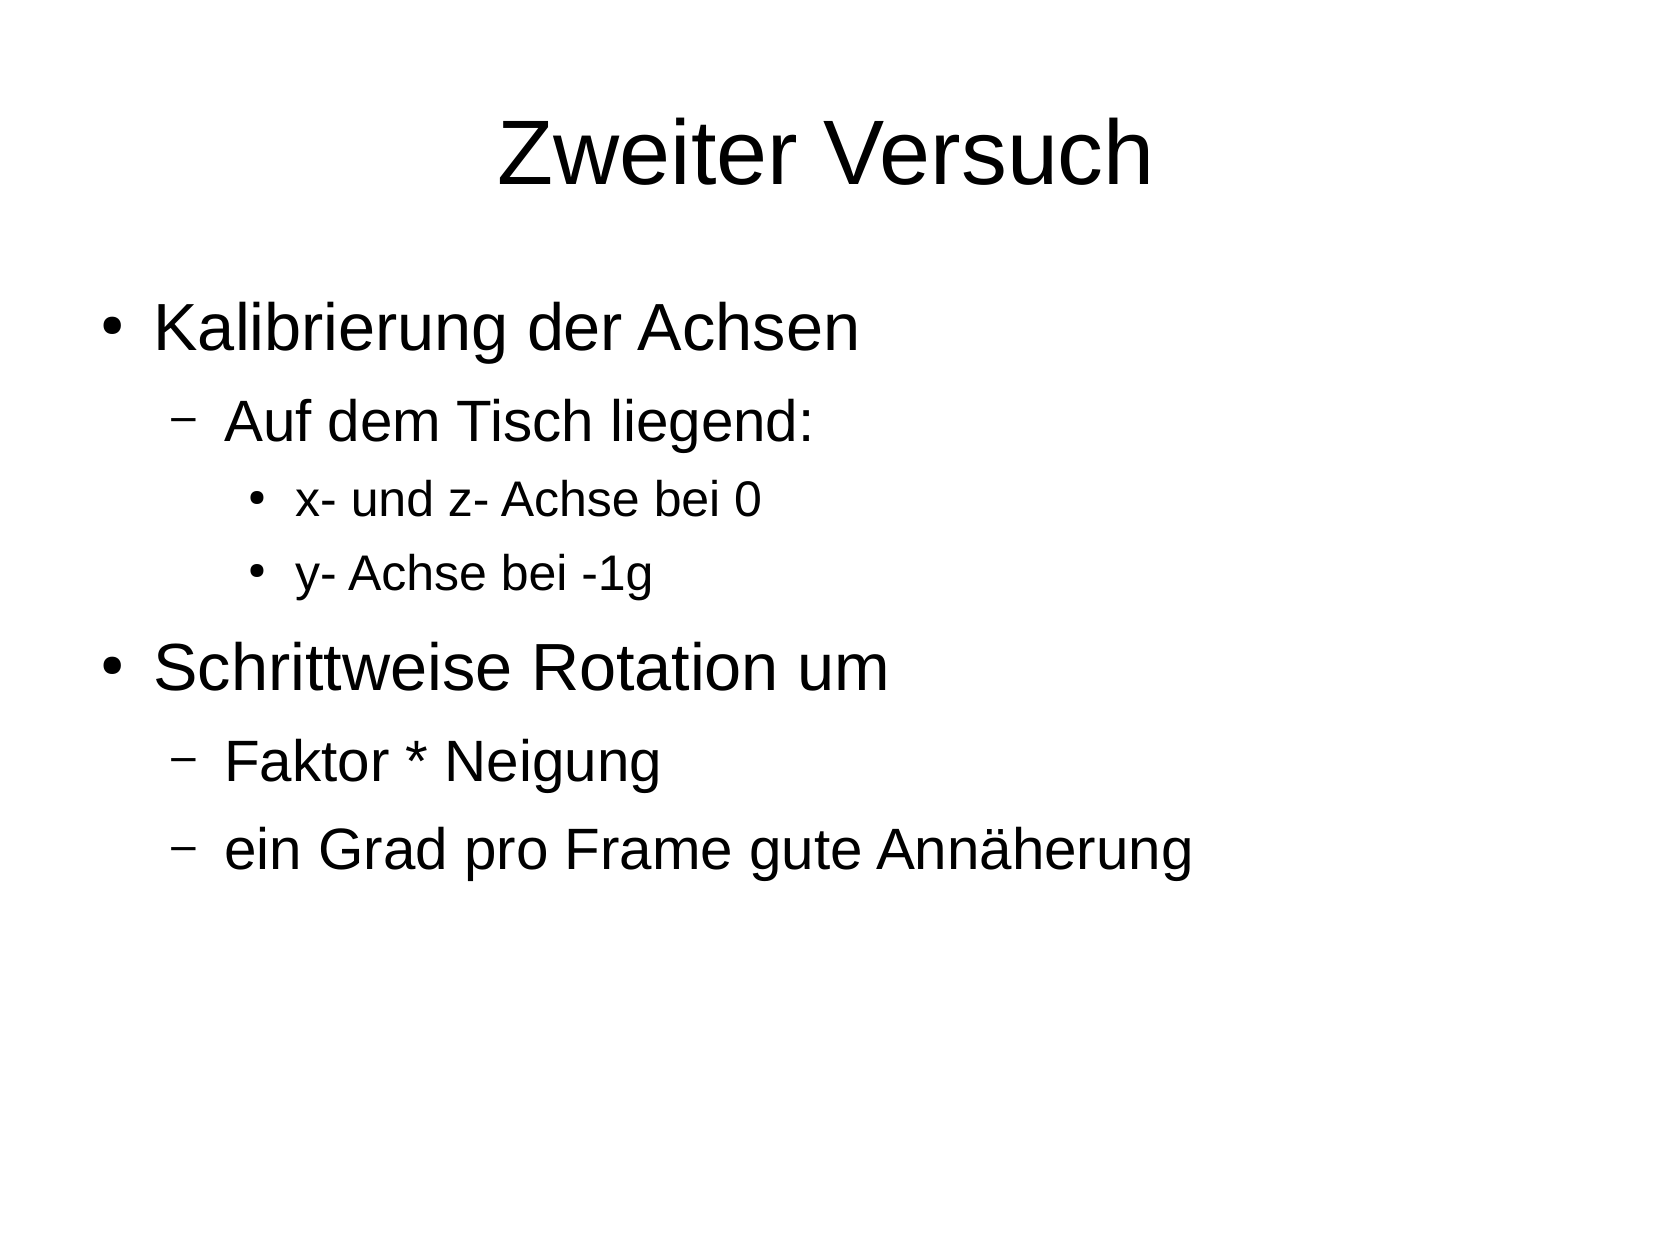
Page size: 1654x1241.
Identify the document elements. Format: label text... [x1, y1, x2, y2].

title Zweiter Versuch [82, 49, 1571, 257]
list Kalibrierung der Achsen Auf dem Tisch liegend: x- und z- Achse bei 0 y- Achse bei -1g Schrittweise Rotation um Faktor * Neigung ein Grad pro Frame gute Annäherung [82, 290, 1571, 1010]
